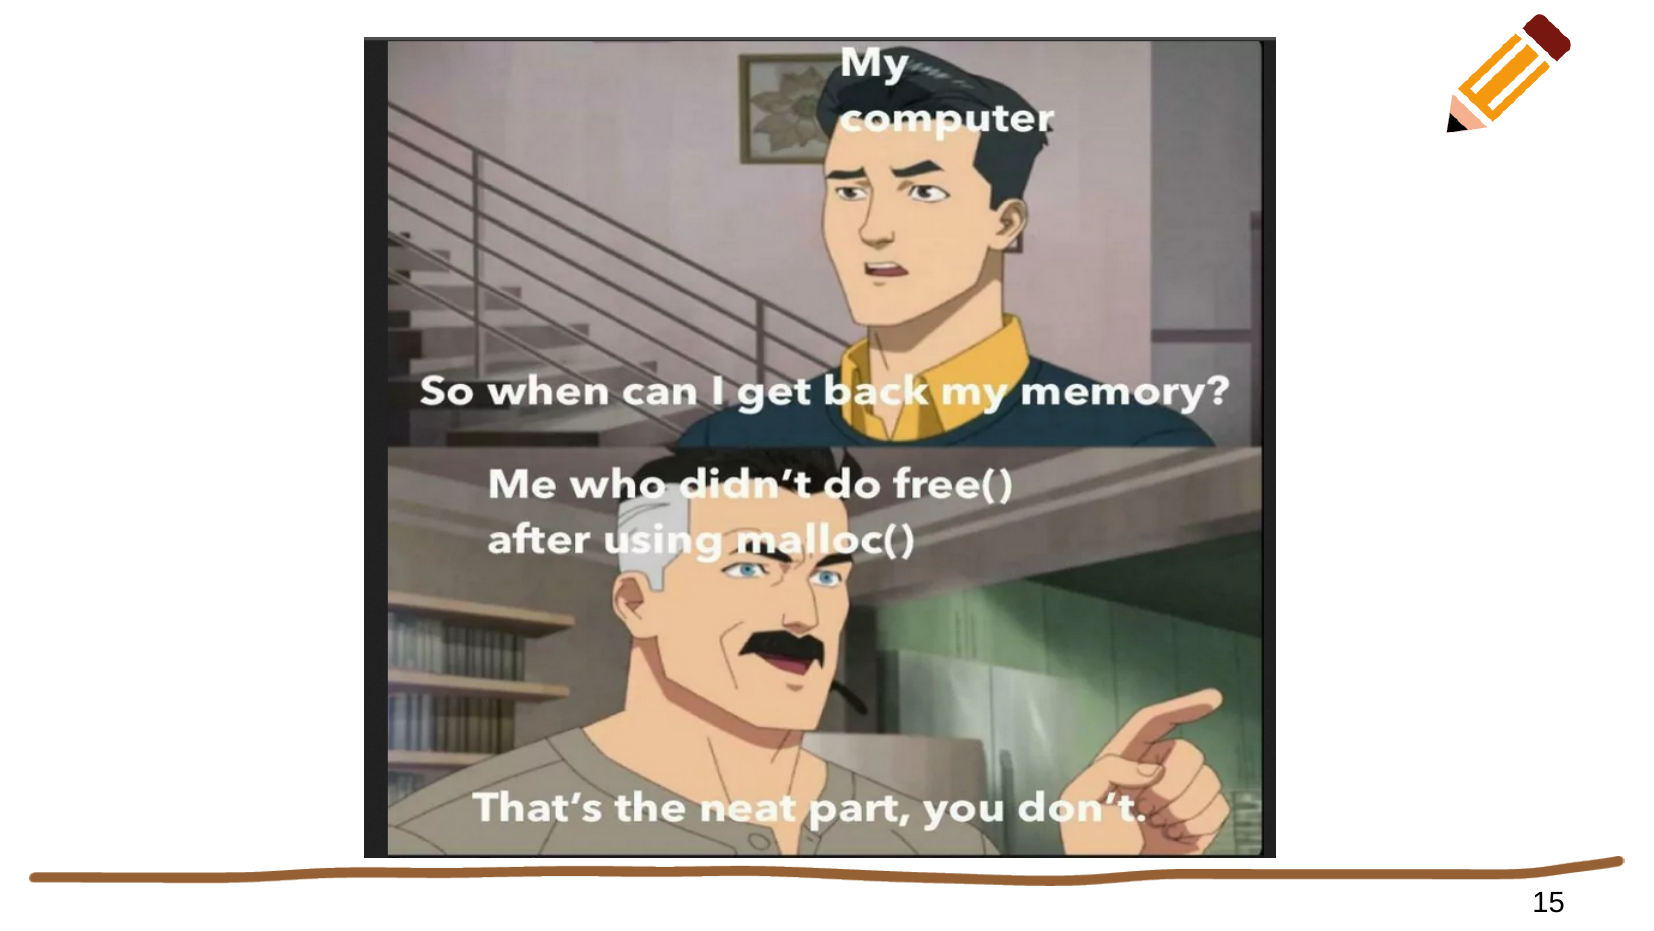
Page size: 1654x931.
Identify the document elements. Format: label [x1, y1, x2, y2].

picture [29, 37, 1625, 886]
picture [1446, 14, 1571, 133]
